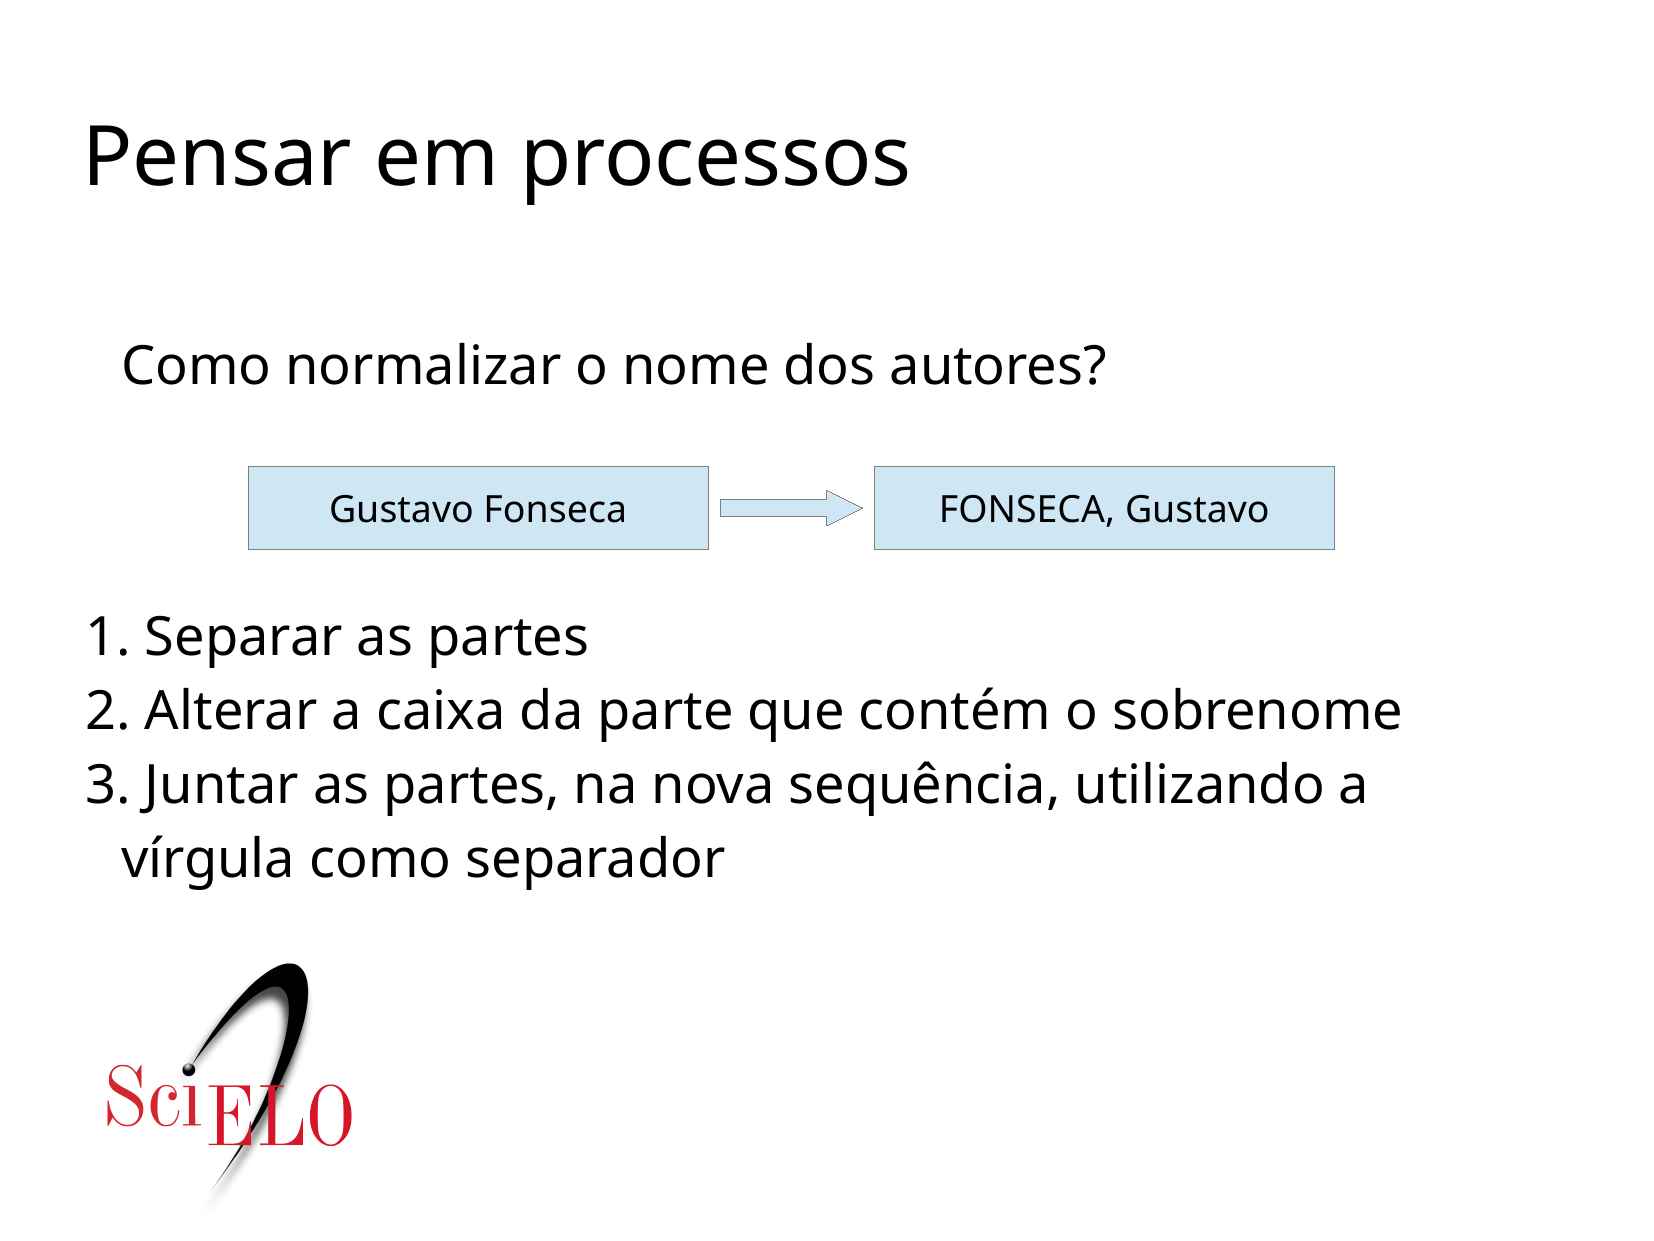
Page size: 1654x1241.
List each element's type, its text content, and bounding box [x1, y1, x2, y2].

text_box Gustavo Fonseca [248, 466, 709, 550]
title Pensar em processos [82, 49, 1571, 257]
text_box [720, 490, 863, 526]
picture [81, 944, 367, 1231]
text_box FONSECA, Gustavo [874, 466, 1335, 550]
text_box Como normalizar o nome dos autores? [106, 318, 1158, 408]
text_box Separar as partes Alterar a caixa da parte que contém o sobrenome Juntar as partes, na nova sequência, utilizando a vírgula como separador [70, 590, 1524, 934]
